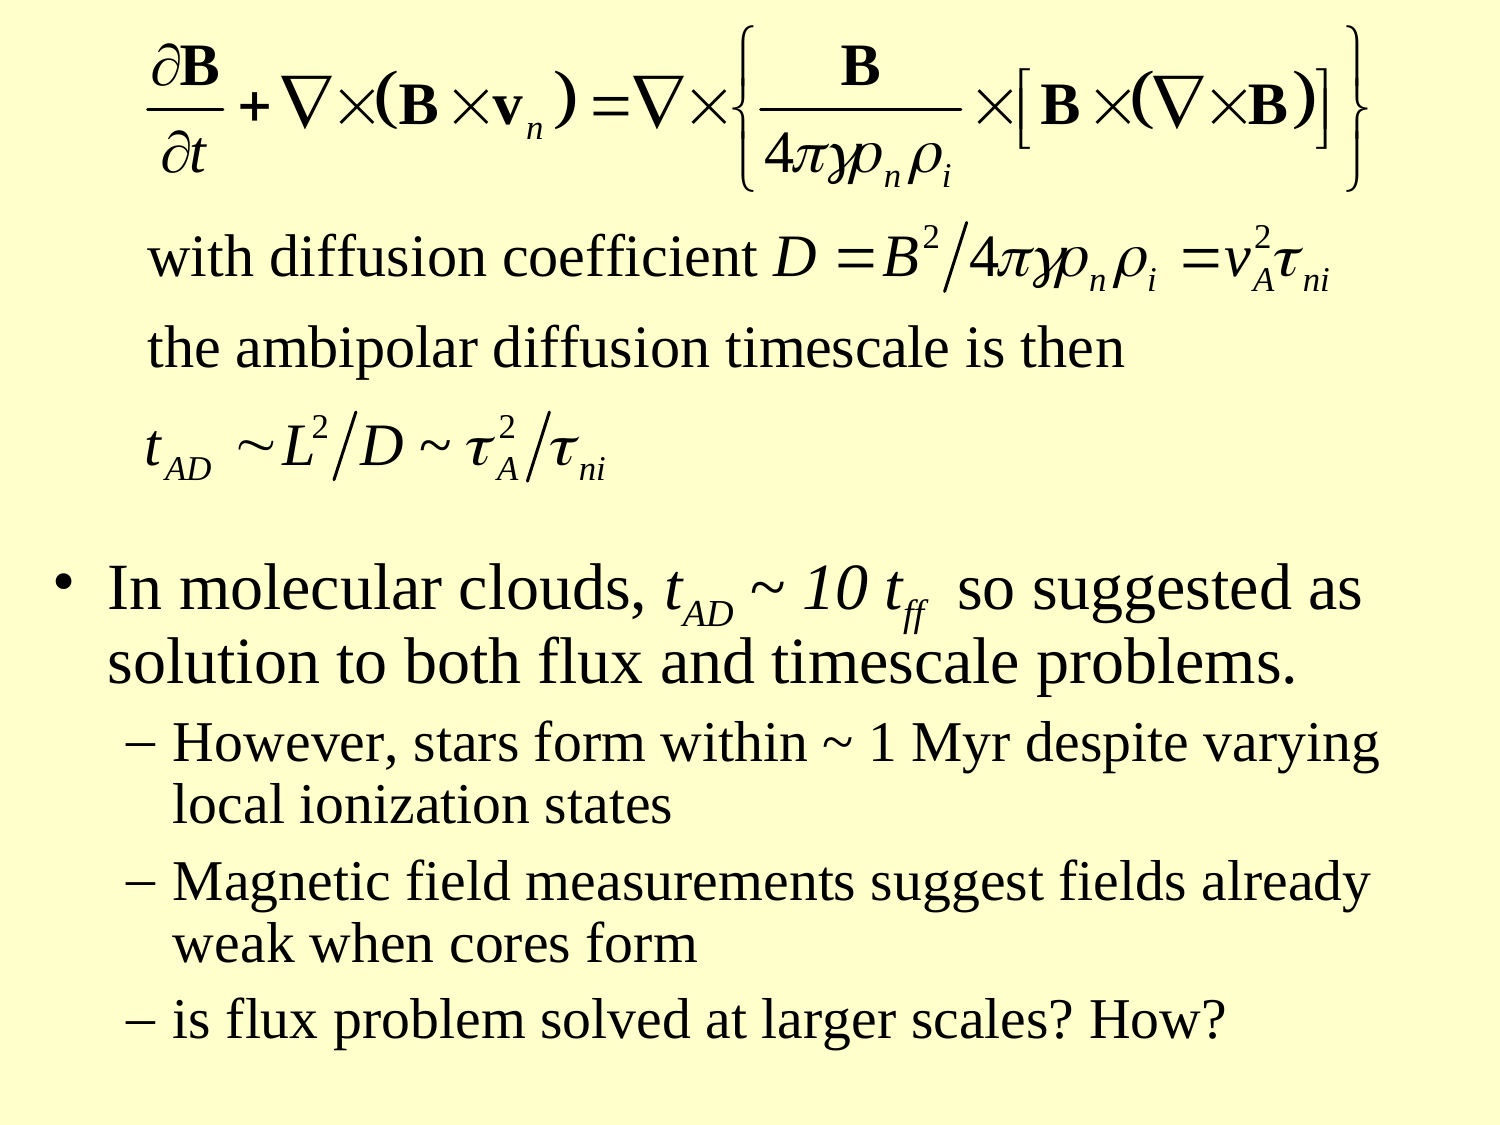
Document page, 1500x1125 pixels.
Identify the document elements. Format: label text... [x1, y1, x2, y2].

chart [137, 12, 1384, 495]
list In molecular clouds, tAD ~ 10 tff so suggested as solution to both flux and timescale problems. However, stars form within ~ 1 Myr despite varying local ionization states Magnetic field measurements suggest fields already weak when cores form is flux problem solved at larger scales? How? [37, 537, 1500, 1063]
